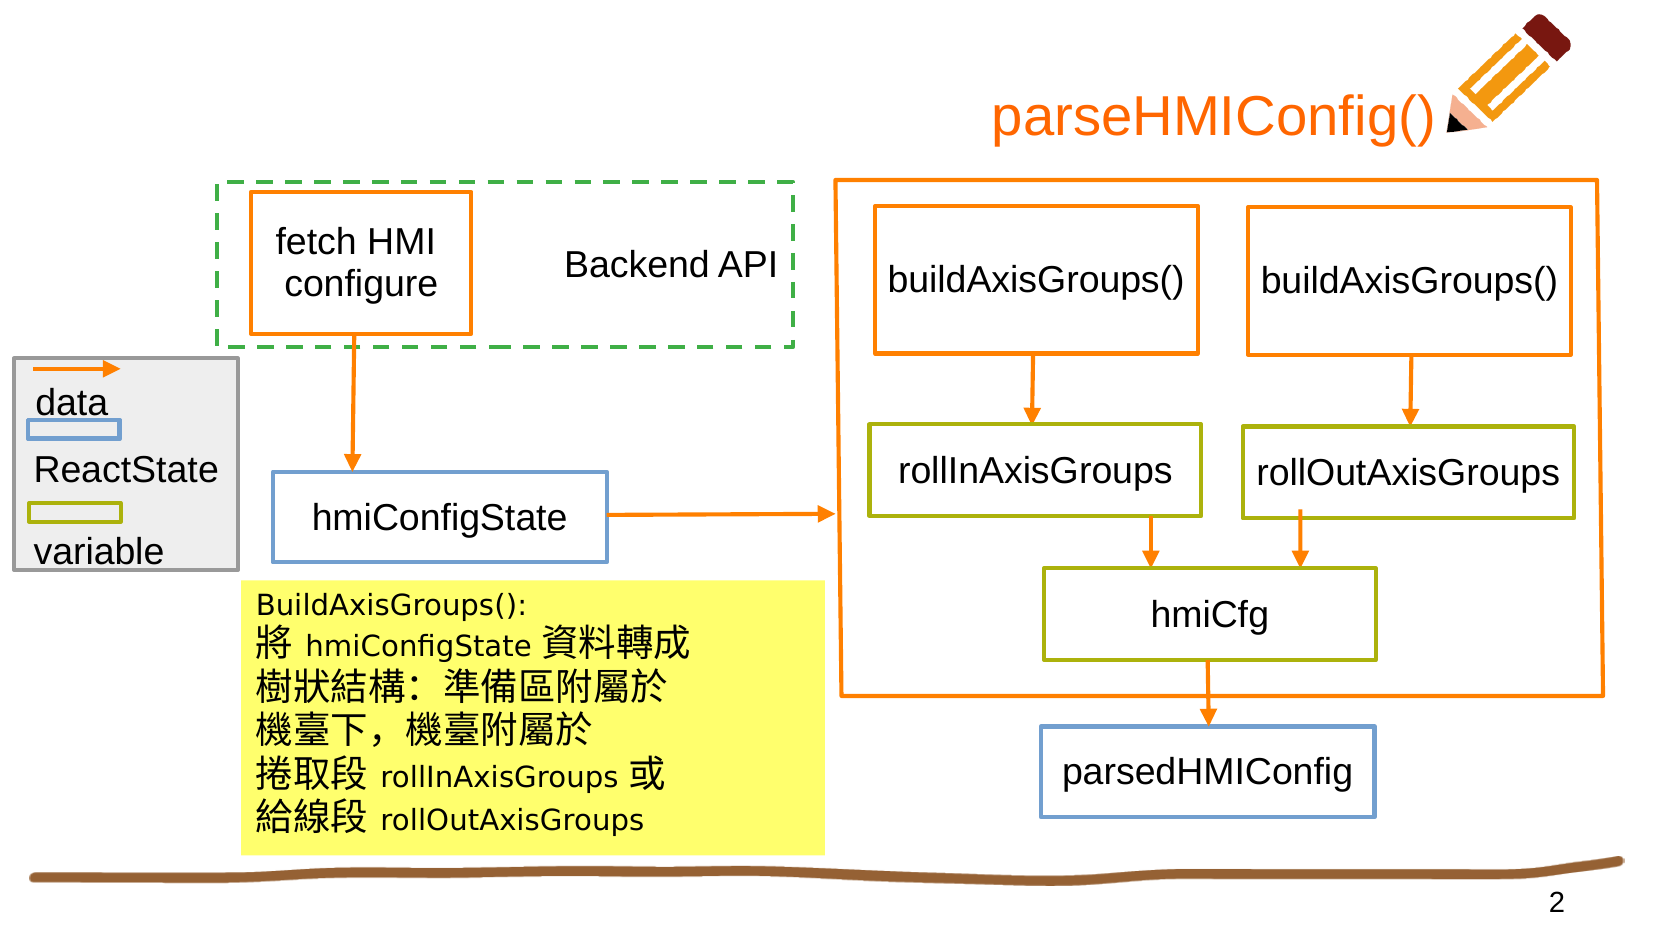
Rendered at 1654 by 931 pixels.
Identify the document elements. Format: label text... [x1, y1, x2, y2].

text_box data [30, 422, 117, 431]
text_box buildAxisGroups() [1248, 207, 1571, 355]
text_box parsedHMIConfig [1040, 726, 1375, 818]
text_box buildAxisGroups() [875, 206, 1198, 354]
text_box fetch HMI configure [250, 191, 472, 334]
title parseHMIConfig() [840, 64, 1588, 168]
text_box variable [18, 523, 224, 581]
text_box [31, 505, 119, 520]
text_box data [20, 373, 124, 431]
text_box [14, 358, 238, 571]
text_box hmiConfigState [272, 471, 607, 563]
text_box rollInAxisGroups [869, 424, 1202, 517]
picture [1446, 14, 1571, 64]
text_box [835, 179, 1604, 696]
text_box BuildAxisGroups(): 將 hmiConfigState 資料轉成 樹狀結構：準備區附屬於 機臺下，機臺附屬於 捲取段 rollInAxisGroups 或 給線段 rollOutAxisGroups [241, 580, 825, 856]
text_box ReactState [18, 441, 234, 499]
picture [29, 856, 1625, 886]
text_box Backend API [217, 182, 794, 347]
text_box rollOutAxisGroups [1242, 426, 1575, 519]
text_box hmiCfg [1044, 568, 1376, 661]
